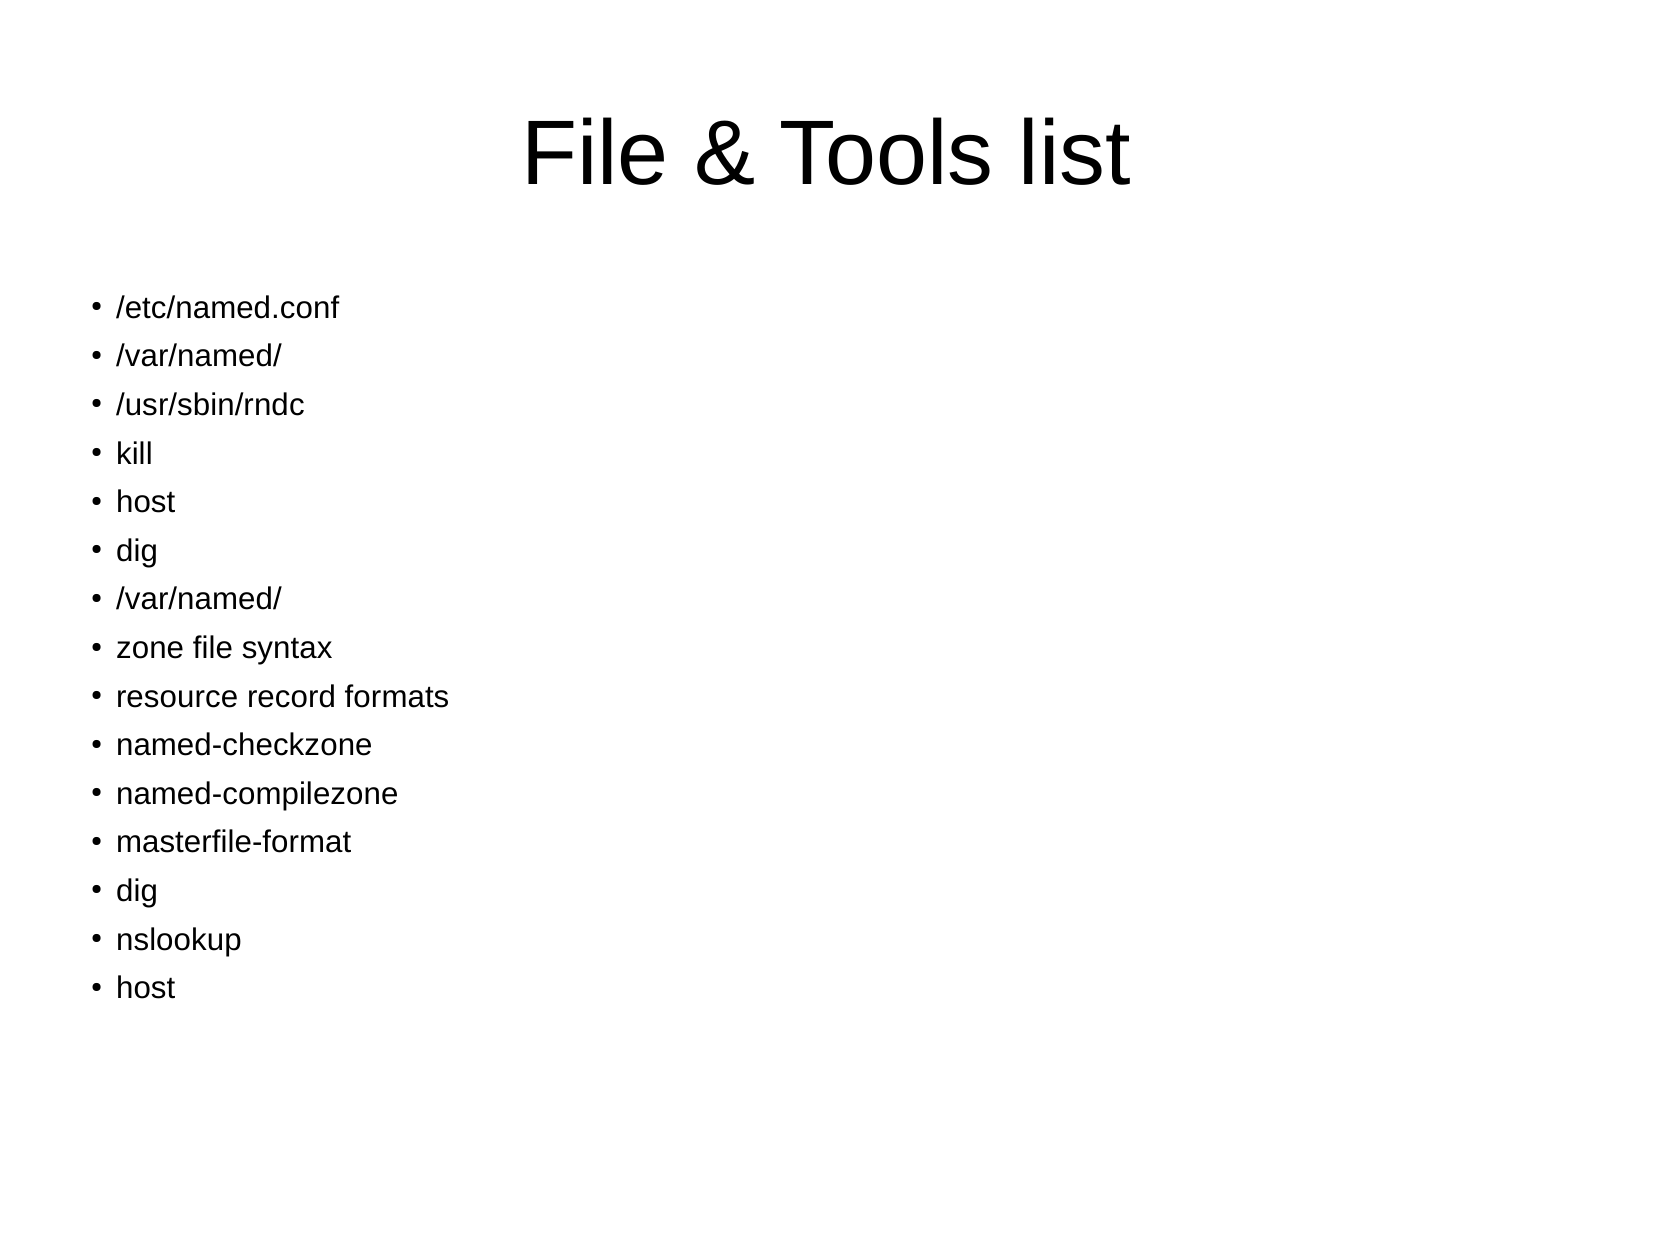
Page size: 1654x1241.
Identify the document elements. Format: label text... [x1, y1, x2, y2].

title File & Tools list [82, 49, 1571, 257]
list /etc/named.conf /var/named/ /usr/sbin/rndc kill host dig /var/named/ zone file syntax resource record formats named-checkzone named-compilezone masterfile-format dig nslookup host [82, 290, 1571, 1010]
